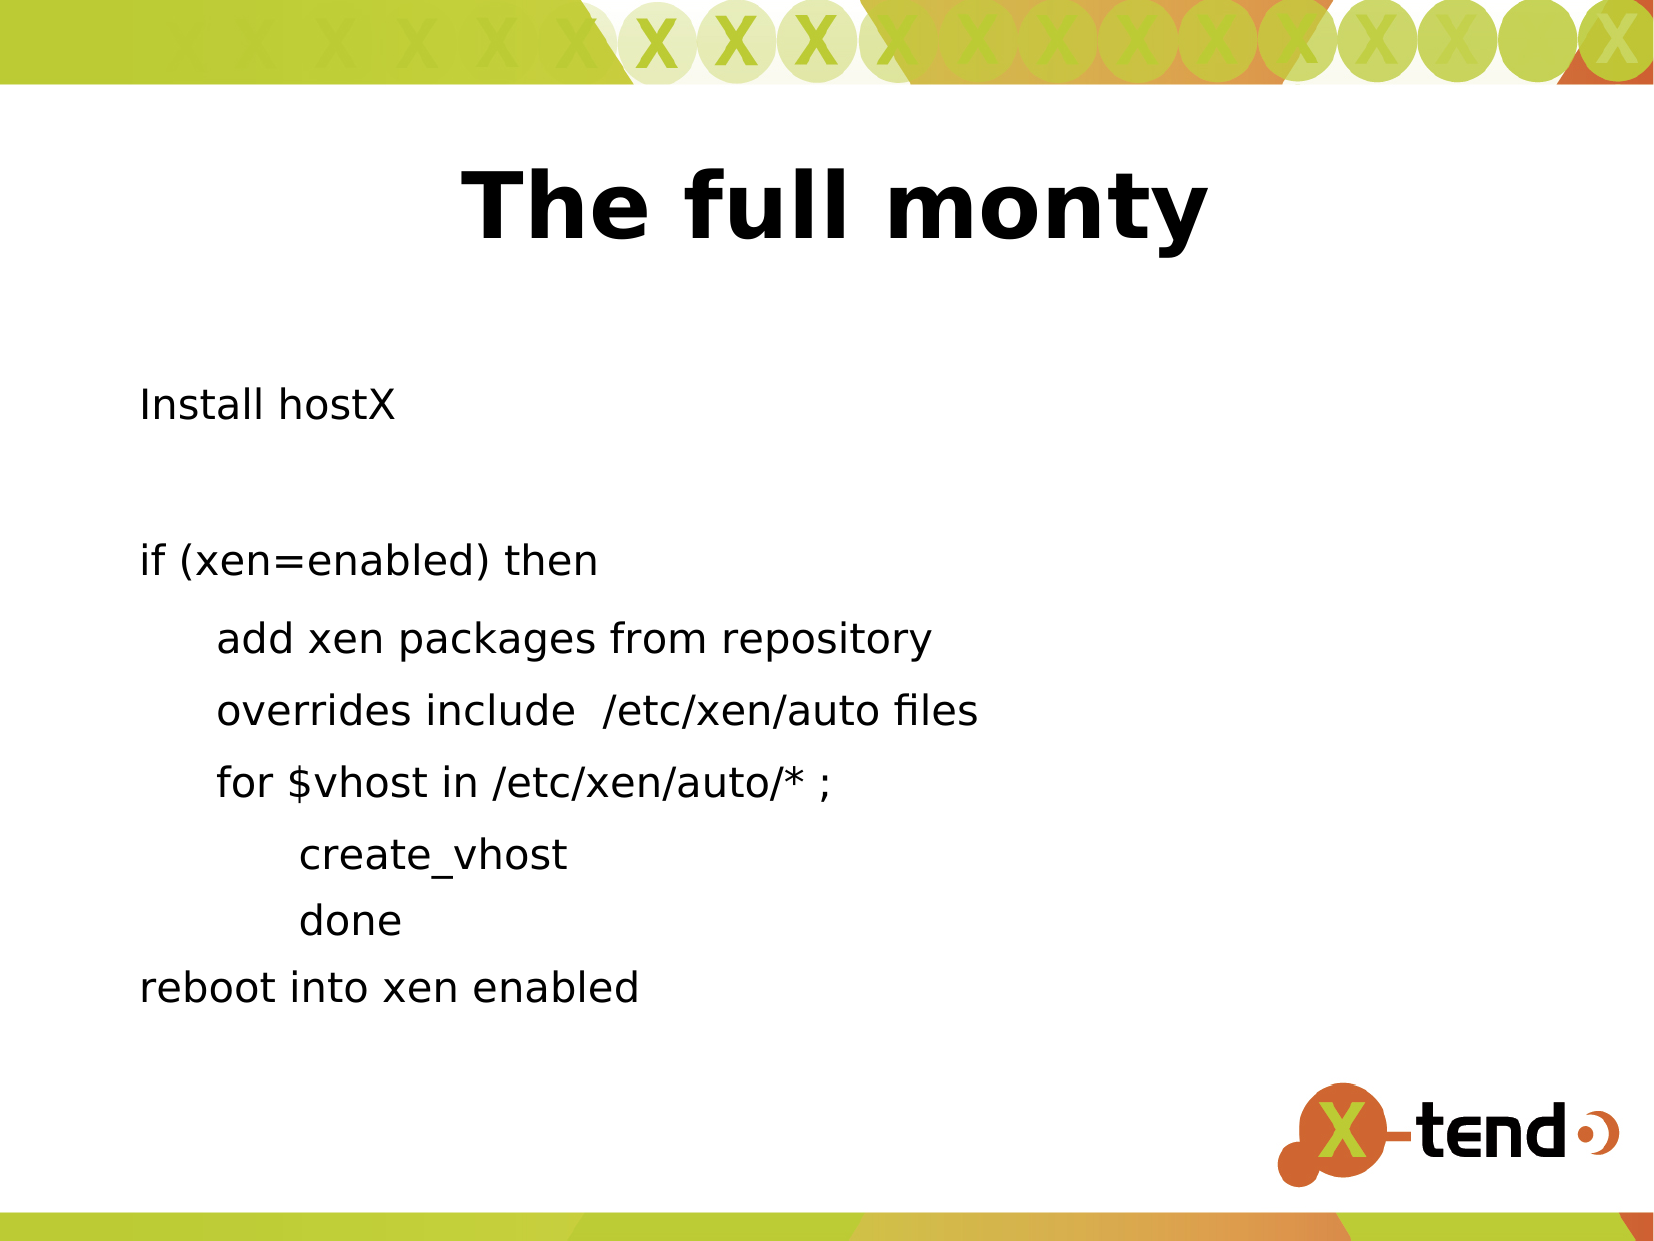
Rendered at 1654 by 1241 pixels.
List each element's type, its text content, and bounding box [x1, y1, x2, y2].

title The full monty [121, 102, 1534, 273]
picture [0, 0, 1654, 1241]
list Install hostX if (xen=enabled) then add xen packages from repository overrides include /etc/xen/auto files for $vhost in /etc/xen/auto/* ; create_vhost done reboot into xen enabled [121, 273, 1534, 1120]
